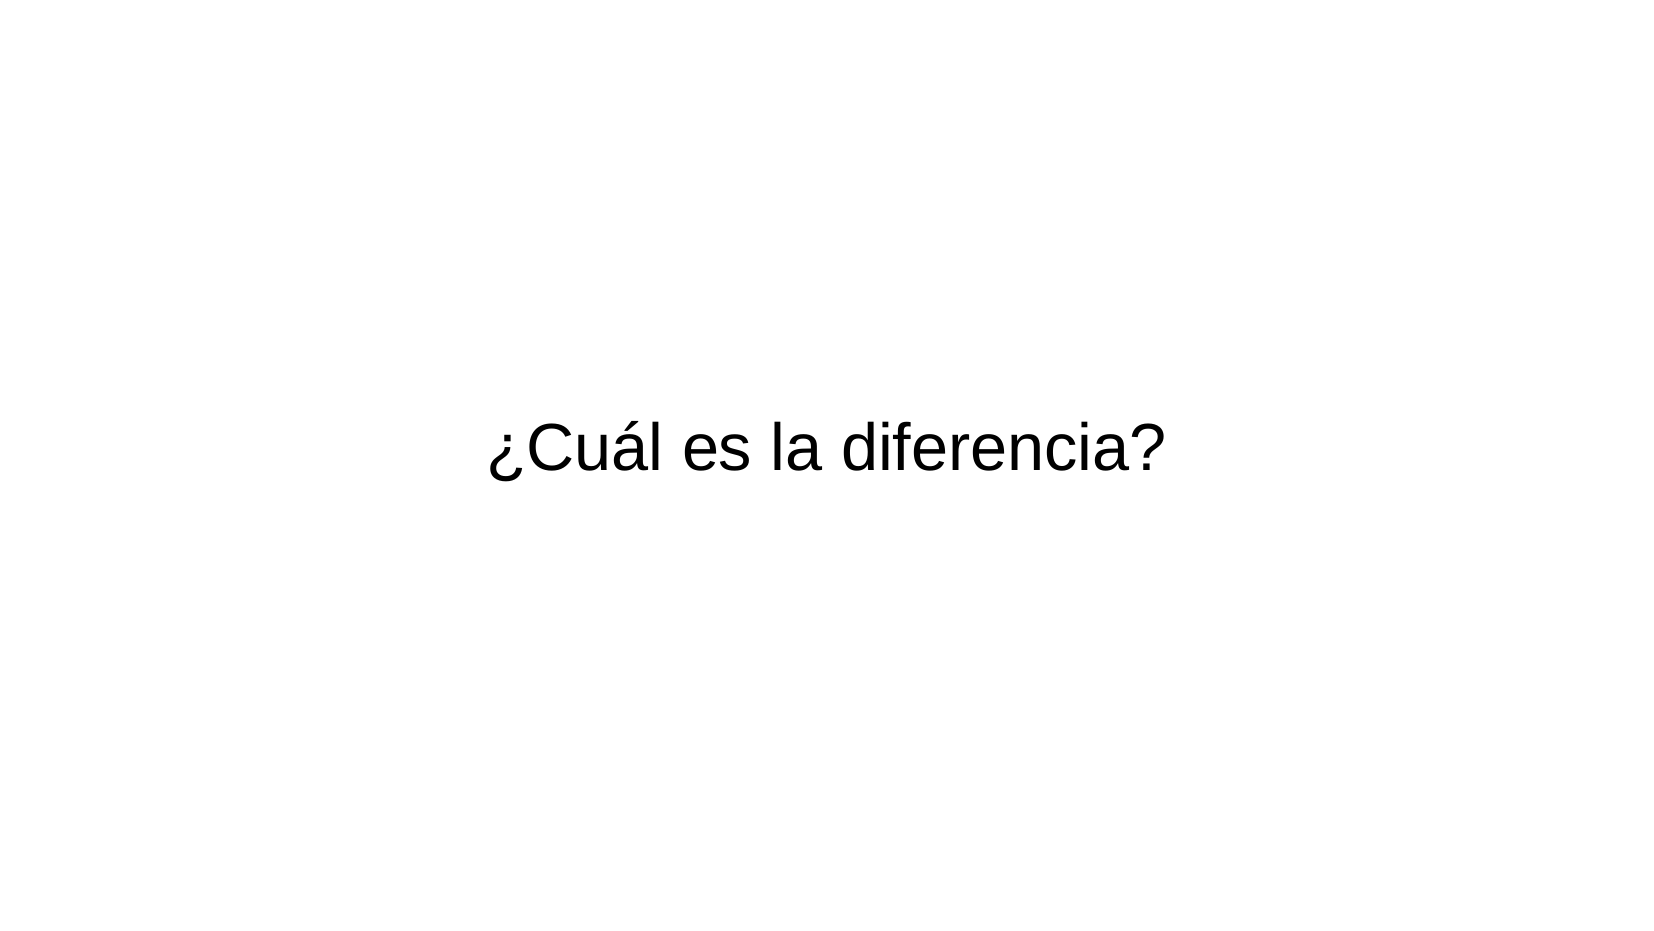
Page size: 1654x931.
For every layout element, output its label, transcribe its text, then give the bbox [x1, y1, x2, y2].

subtitle ¿Cuál es la diferencia? [82, 177, 1571, 717]
